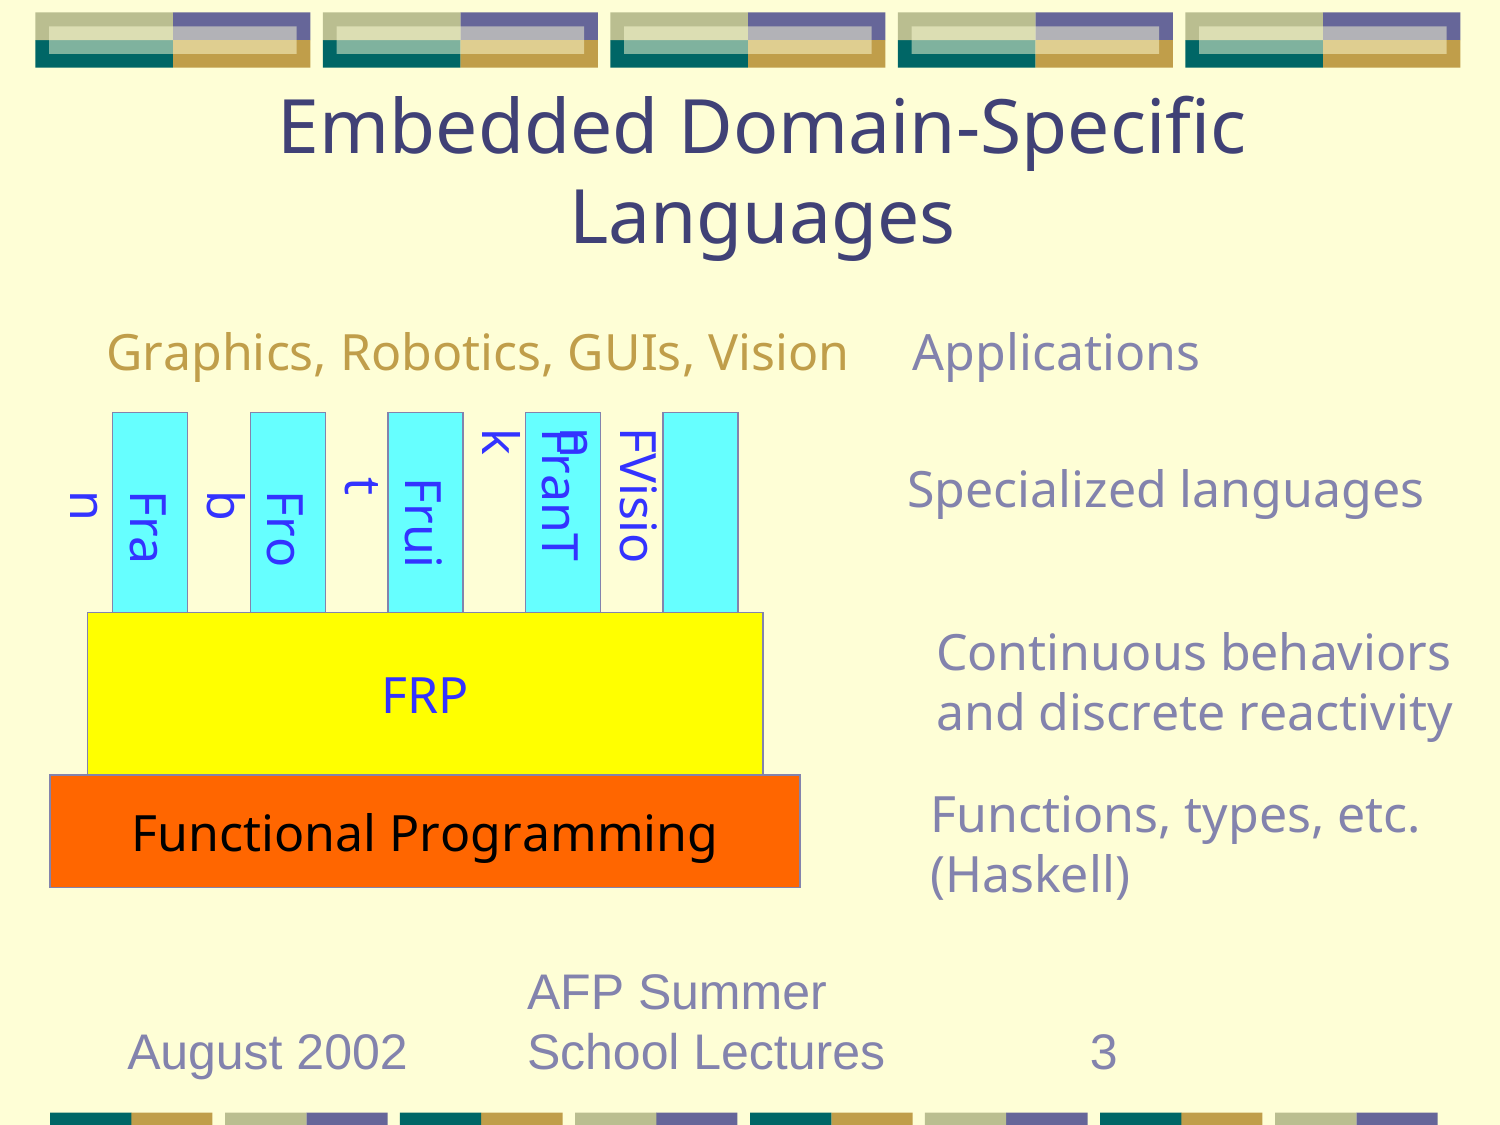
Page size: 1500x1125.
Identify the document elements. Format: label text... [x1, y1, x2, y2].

text_box [387, 588, 463, 613]
text_box [663, 609, 739, 613]
text_box FRP [87, 612, 763, 775]
text_box Applications [898, 312, 1216, 388]
text_box [387, 412, 463, 462]
text_box Specialized languages [892, 449, 1440, 526]
text_box Fruit [373, 462, 463, 588]
text_box Continuous behaviors and discrete reactivity [921, 612, 1468, 748]
text_box FranTk [510, 413, 601, 590]
text_box Functions, types, etc. (Haskell)‏ [915, 774, 1437, 911]
text_box [112, 597, 188, 612]
text_box Functional Programming [50, 774, 801, 888]
text_box [525, 590, 601, 613]
text_box [112, 412, 188, 475]
text_box Fran [98, 475, 188, 597]
text_box [250, 600, 326, 613]
text_box [250, 412, 326, 475]
text_box Graphics, Robotics, GUIs, Vision [91, 312, 865, 388]
text_box Embedded Domain-Specific Languages [74, 74, 1450, 263]
text_box FVision [648, 413, 739, 609]
text_box Frob [235, 475, 326, 600]
